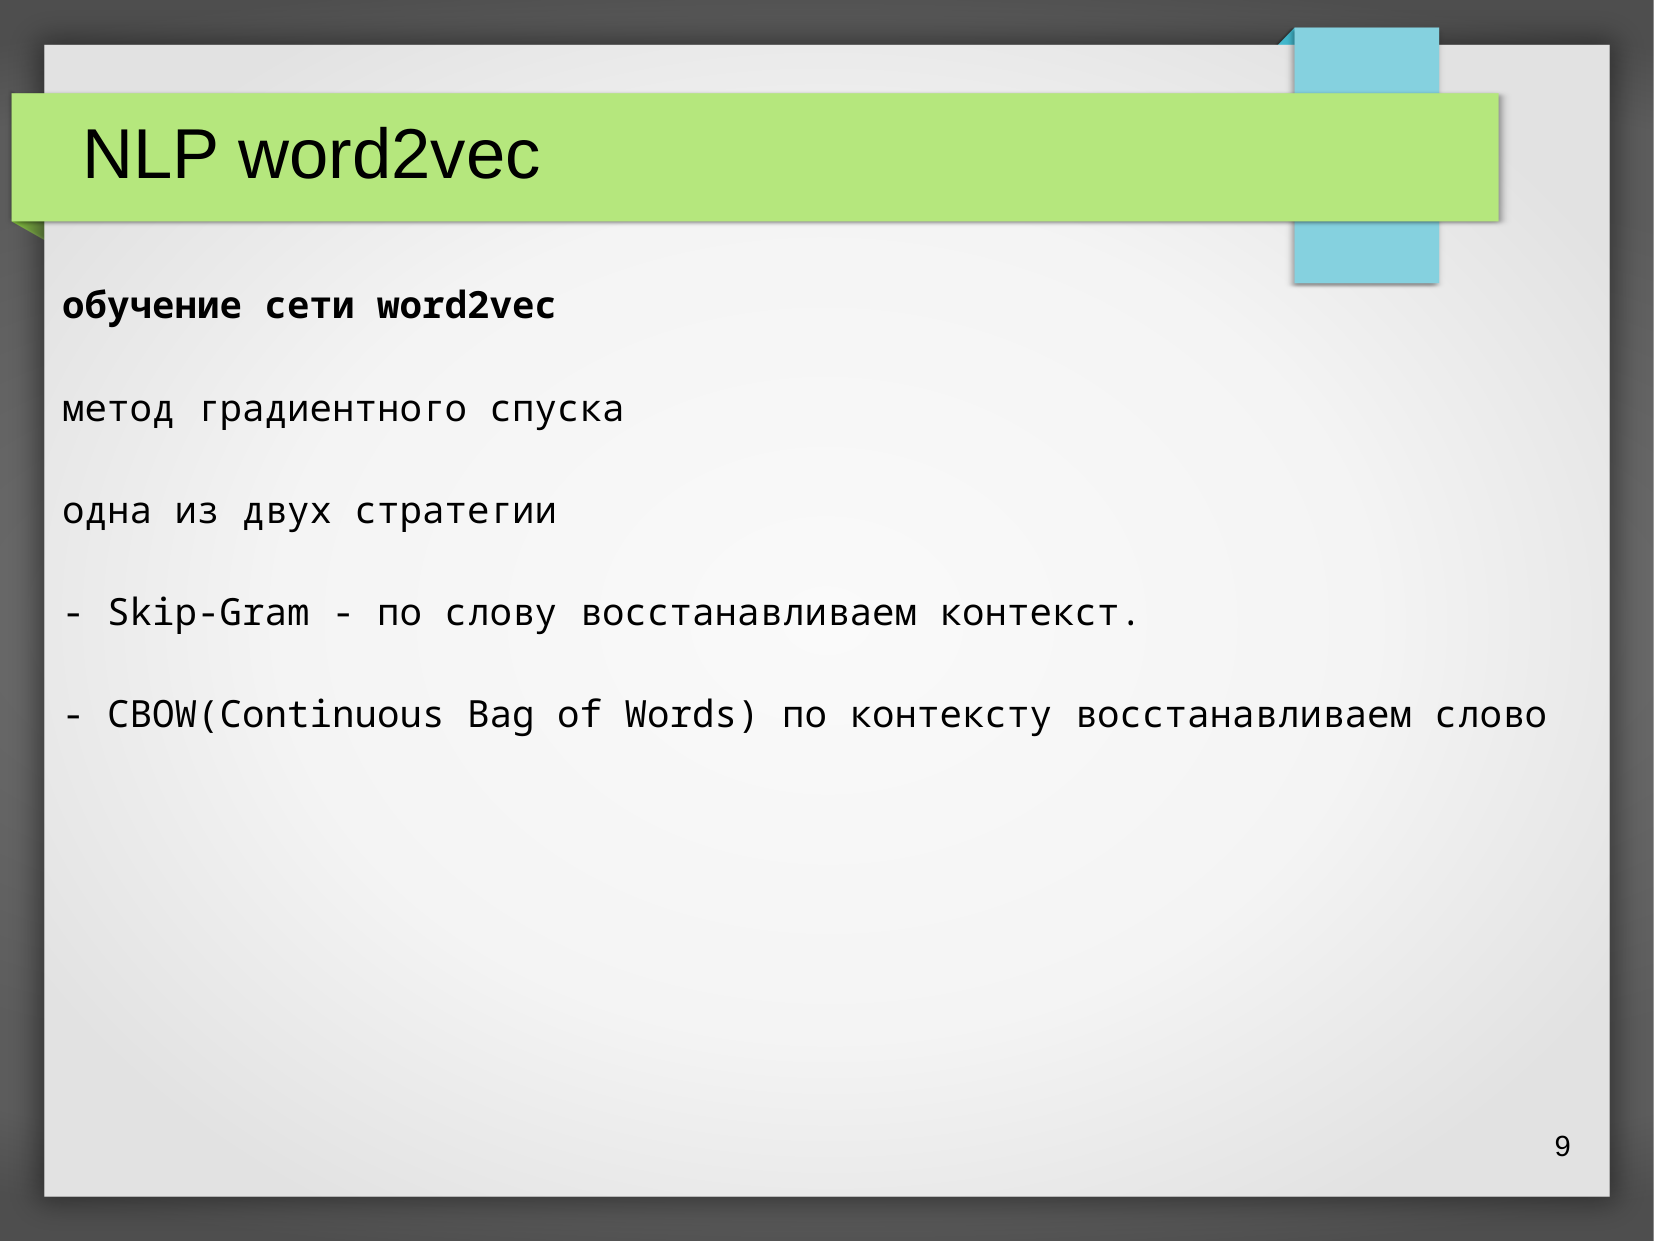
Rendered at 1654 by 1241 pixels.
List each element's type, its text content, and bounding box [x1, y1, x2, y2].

title NLP word2vec [82, 113, 1406, 194]
text_box обучение сети word2vec метод градиентного спуска одна из двух стратегии - Skip-Gram - по слову восстанавливаем контекст. - CBOW(Continuous Bag of Words) по контексту восстанавливаем слово [47, 271, 1607, 785]
picture [0, 0, 1654, 1241]
